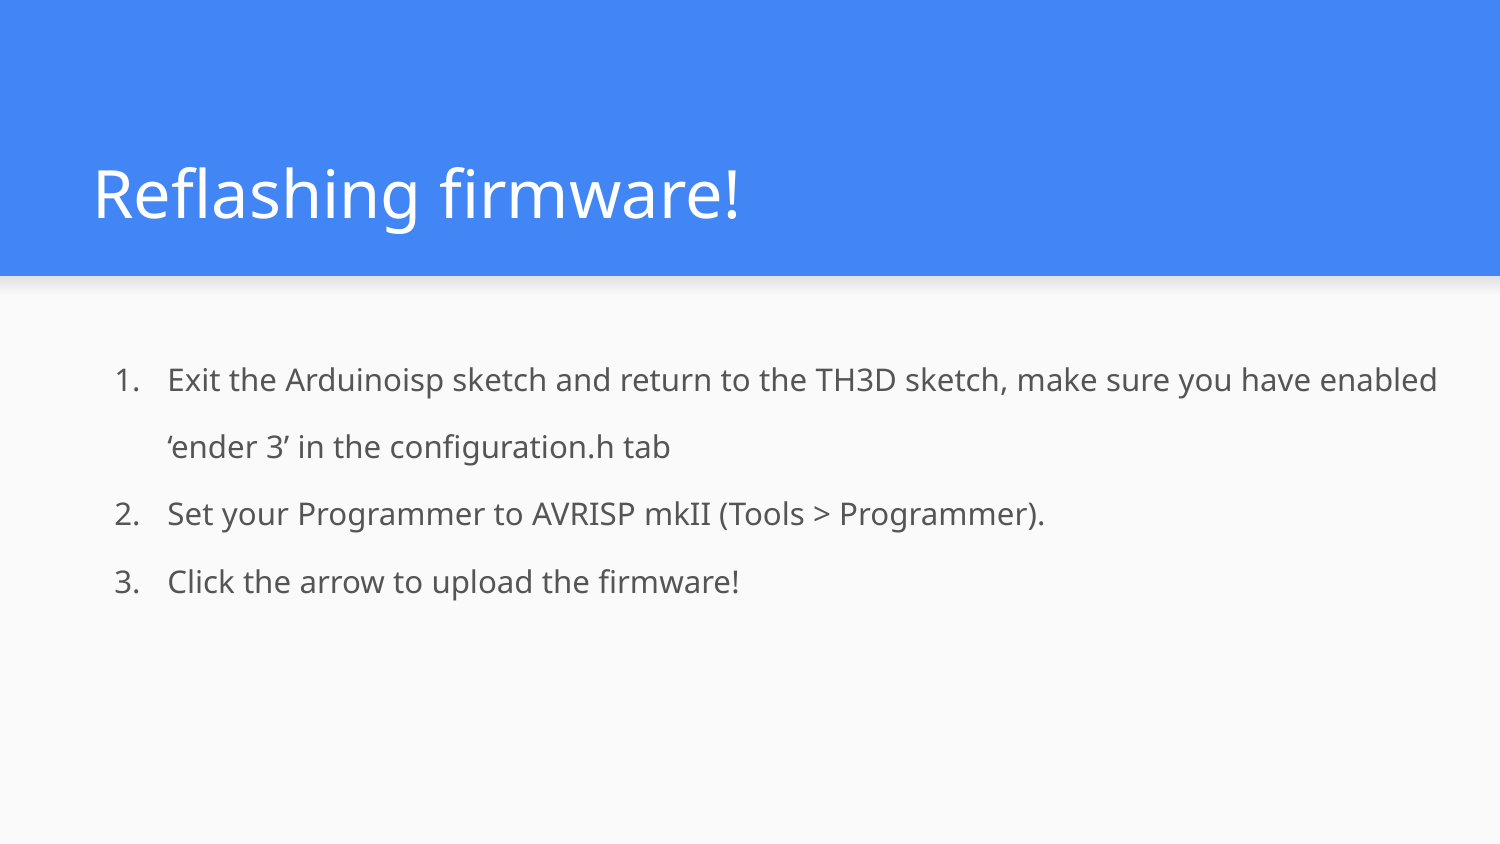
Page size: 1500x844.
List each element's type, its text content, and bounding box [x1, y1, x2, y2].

title Reflashing firmware! [77, 121, 1427, 248]
list Exit the Arduinoisp sketch and return to the TH3D sketch, make sure you have enabled ‘ender 3’ in the configuration.h tab Set your Programmer to AVRISP mkII (Tools > Programmer). Click the arrow to upload the firmware! [77, 314, 1459, 760]
